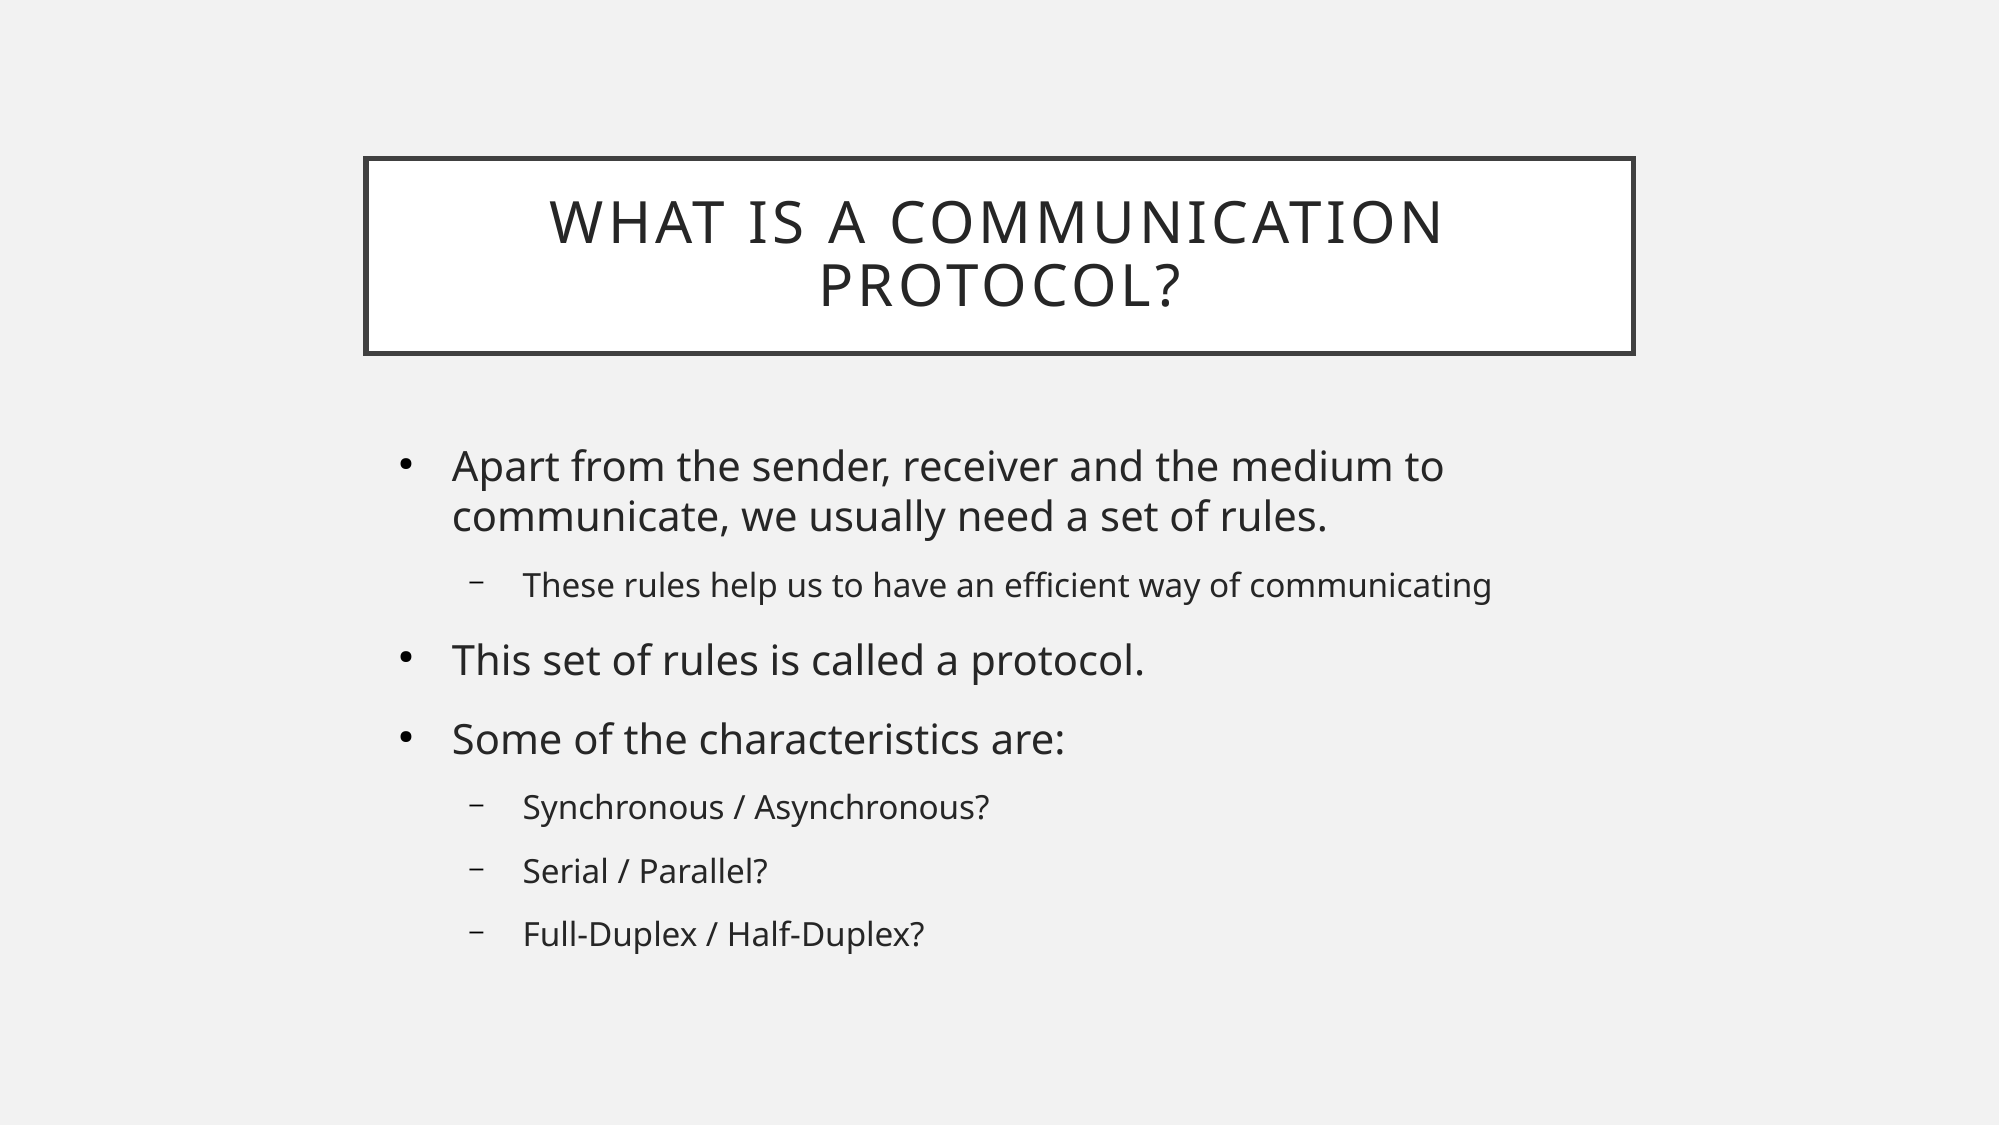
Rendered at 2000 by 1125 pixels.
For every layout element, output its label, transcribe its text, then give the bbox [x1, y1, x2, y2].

title What is a communication protocol? [365, 158, 1634, 354]
list Apart from the sender, receiver and the medium to communicate, we usually need a set of rules. These rules help us to have an efficient way of communicating This set of rules is called a protocol. Some of the characteristics are: Synchronous / Asynchronous? Serial / Parallel? Full-Duplex / Half-Duplex? [365, 432, 1634, 942]
